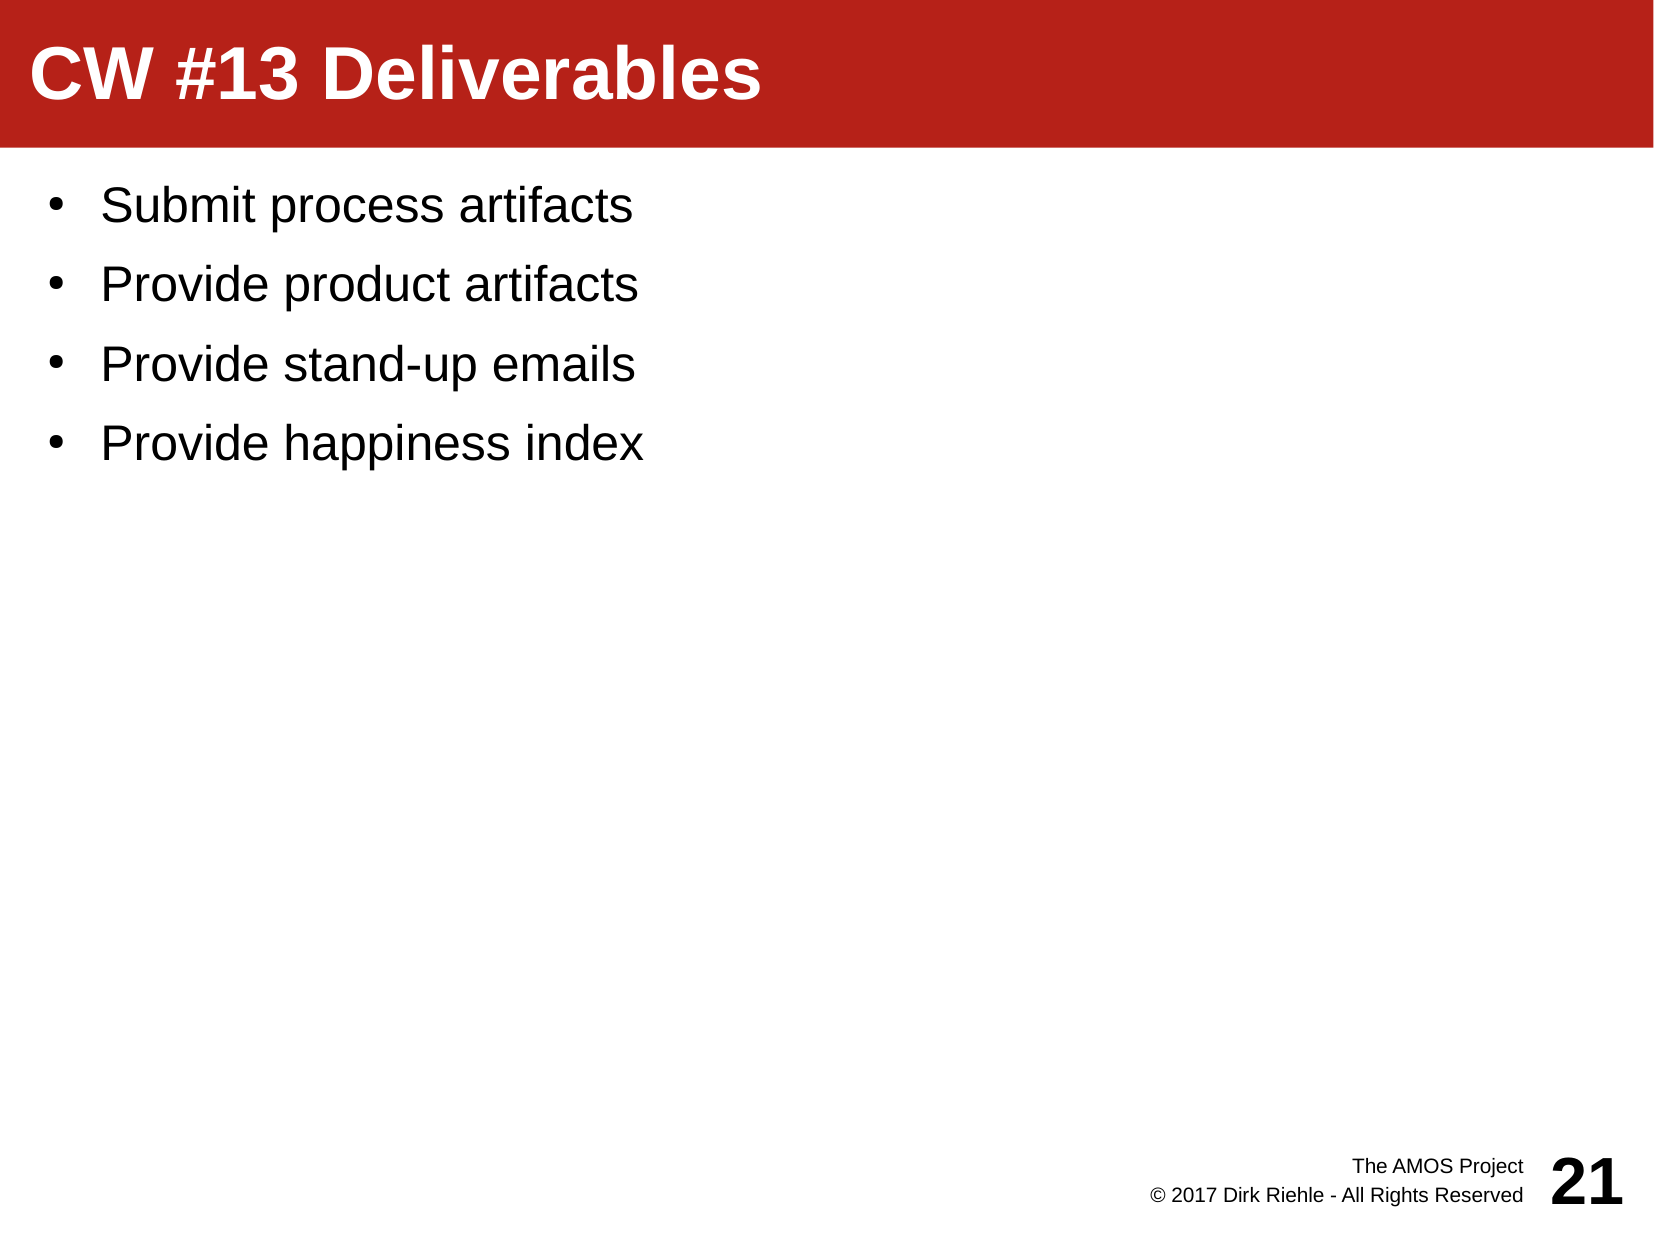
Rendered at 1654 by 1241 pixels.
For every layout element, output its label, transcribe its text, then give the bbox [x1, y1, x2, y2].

list Submit process artifacts Provide product artifacts Provide stand-up emails Provide happiness index [29, 177, 1625, 1063]
title CW #13 Deliverables [0, 0, 1654, 148]
